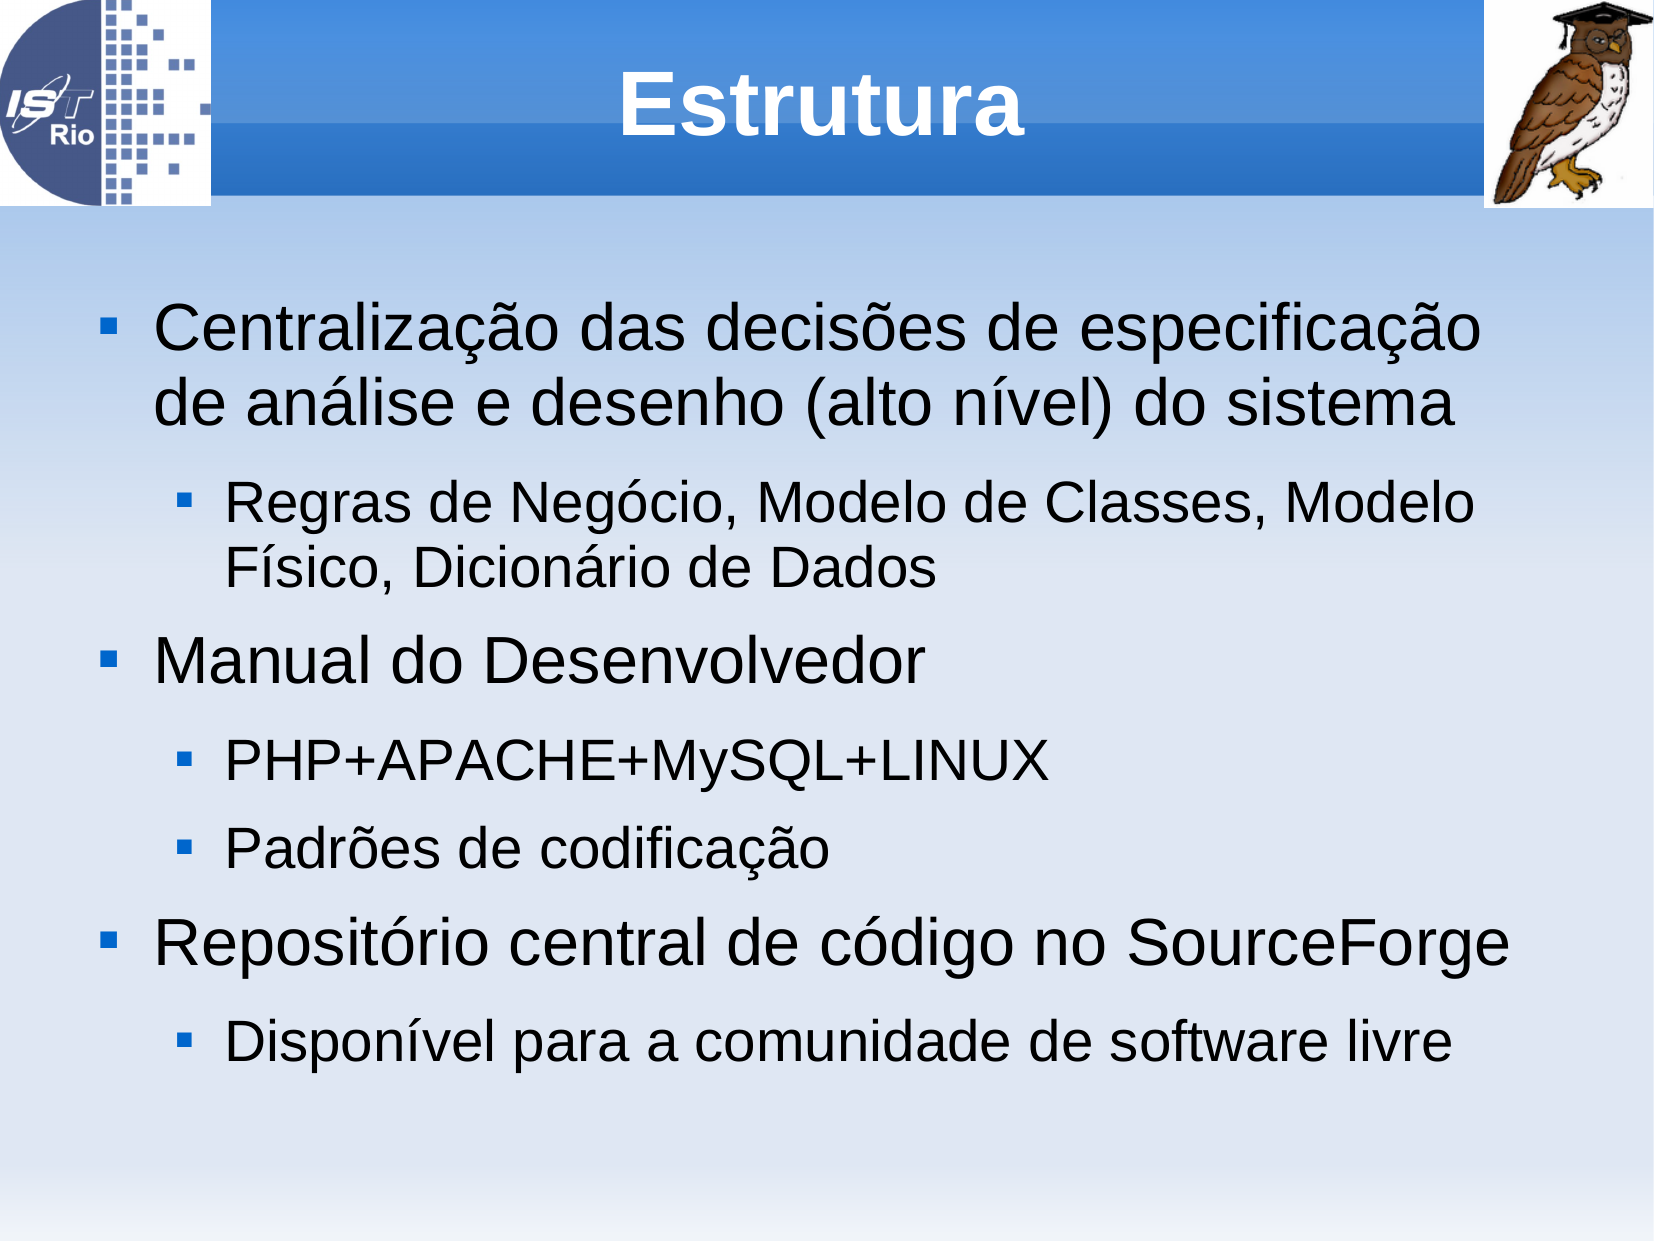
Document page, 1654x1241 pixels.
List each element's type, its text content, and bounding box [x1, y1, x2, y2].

title Estrutura [76, 7, 1565, 200]
list Centralização das decisões de especificação de análise e desenho (alto nível) do sistema Regras de Negócio, Modelo de Classes, Modelo Físico, Dicionário de Dados Manual do Desenvolvedor PHP+APACHE+MySQL+LINUX Padrões de codificação Repositório central de código no SourceForge Disponível para a comunidade de software livre [82, 290, 1571, 1094]
picture [0, 0, 1654, 1241]
